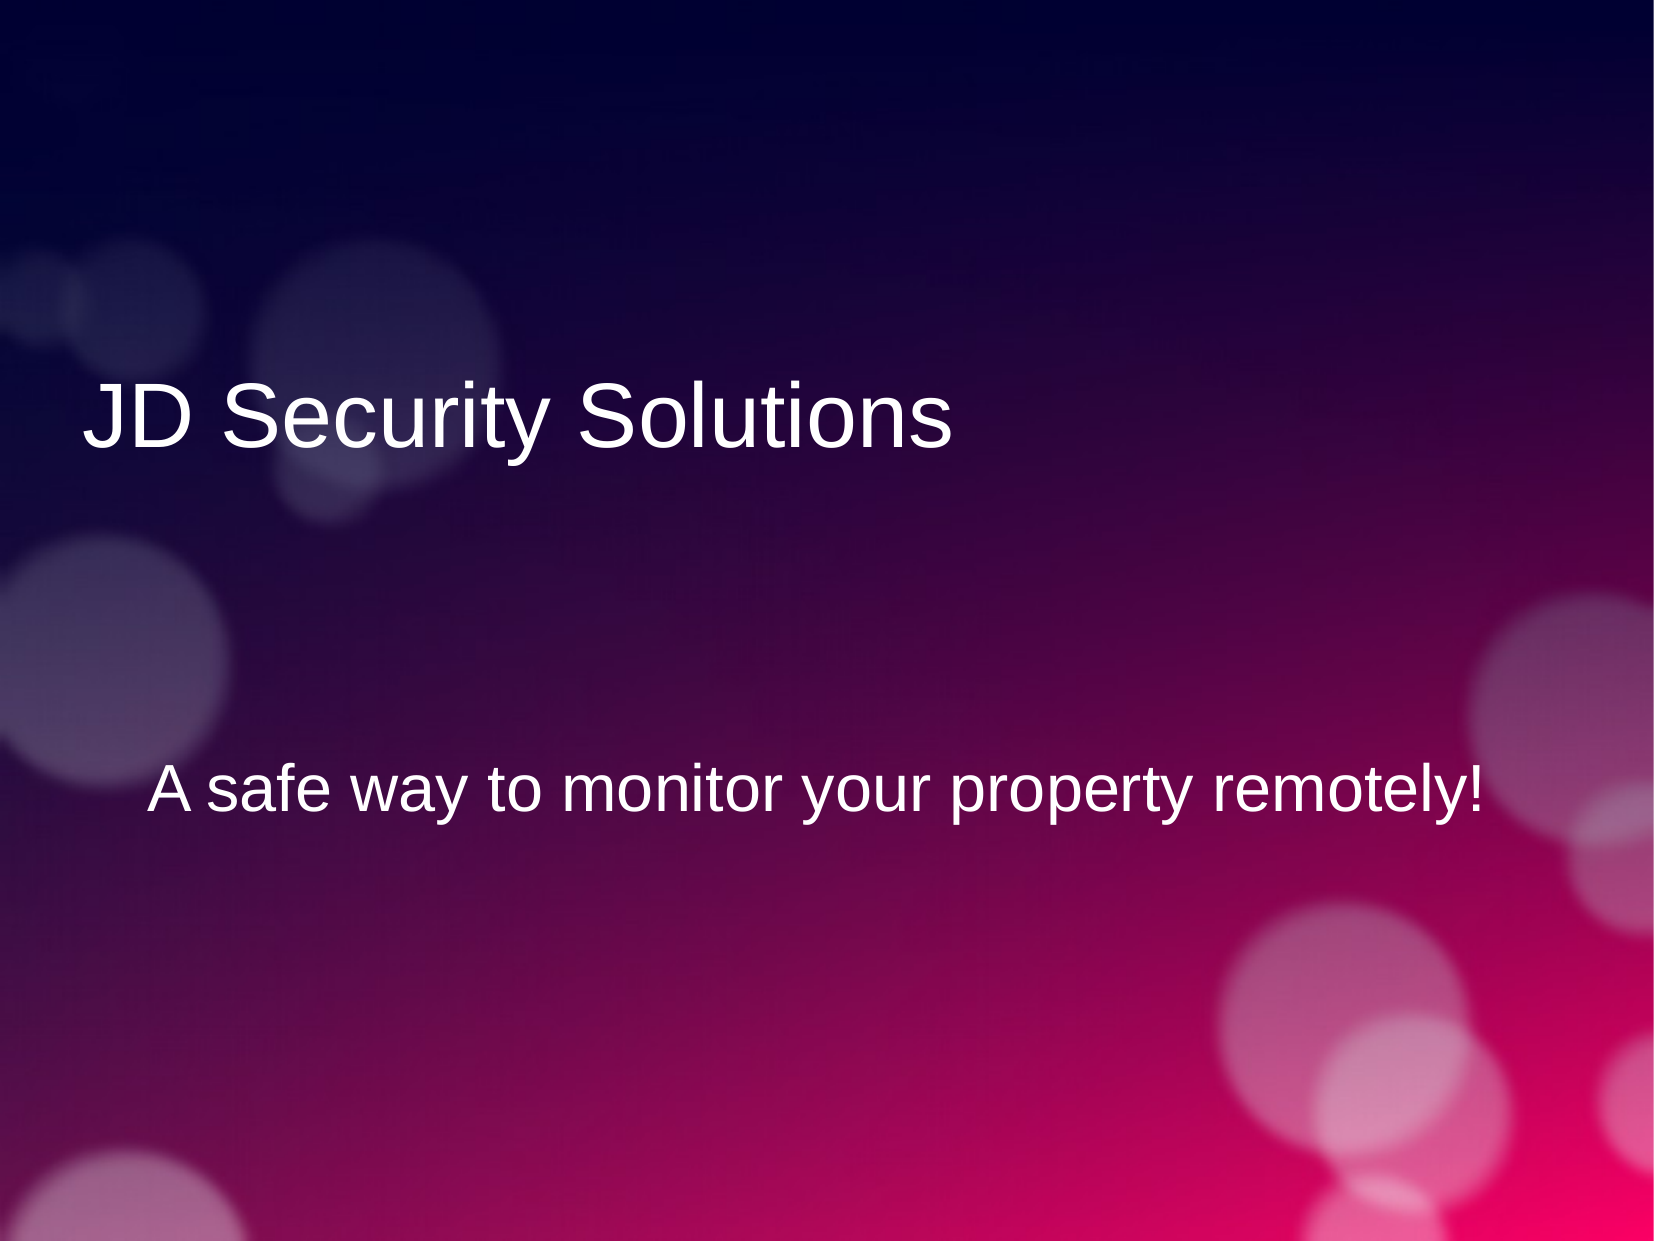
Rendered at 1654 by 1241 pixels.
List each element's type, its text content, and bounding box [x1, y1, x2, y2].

picture [0, 0, 1654, 1241]
title JD Security Solutions [82, 312, 1571, 520]
subtitle A safe way to monitor your property remotely! [82, 566, 1571, 1010]
